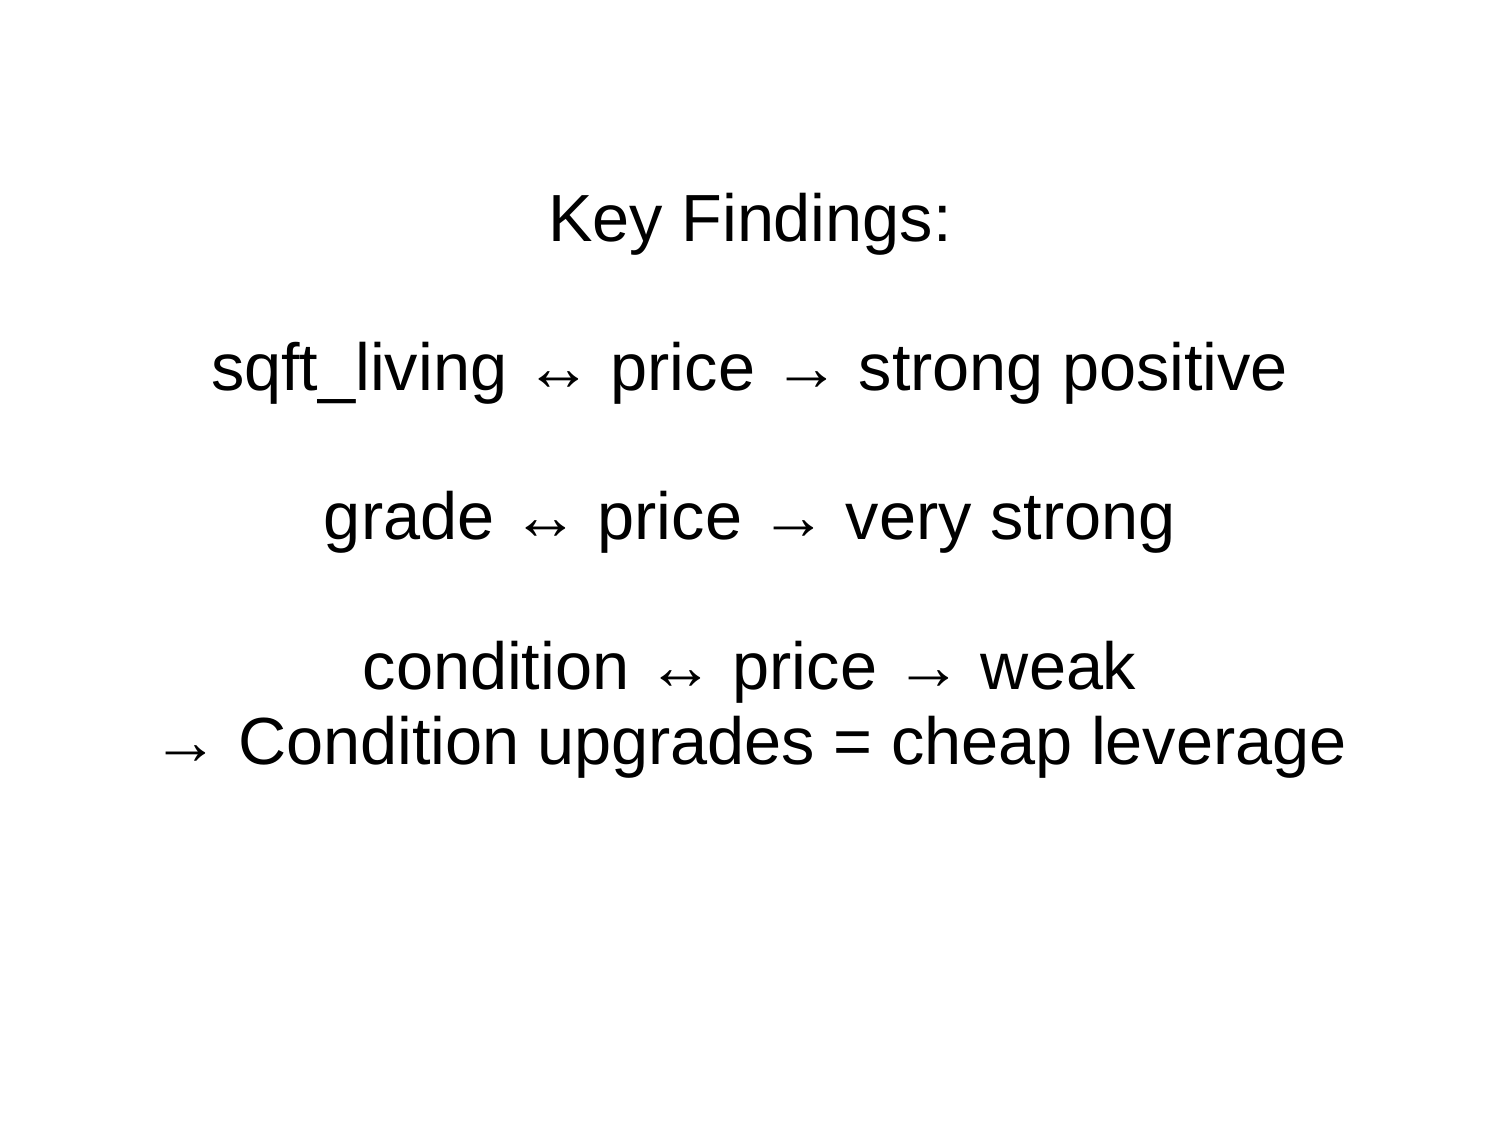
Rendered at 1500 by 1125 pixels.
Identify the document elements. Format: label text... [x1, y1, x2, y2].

subtitle Key Findings: sqft_living ↔ price → strong positive grade ↔ price → very strong condition ↔ price → weak → Condition upgrades = cheap leverage [75, 45, 1425, 915]
